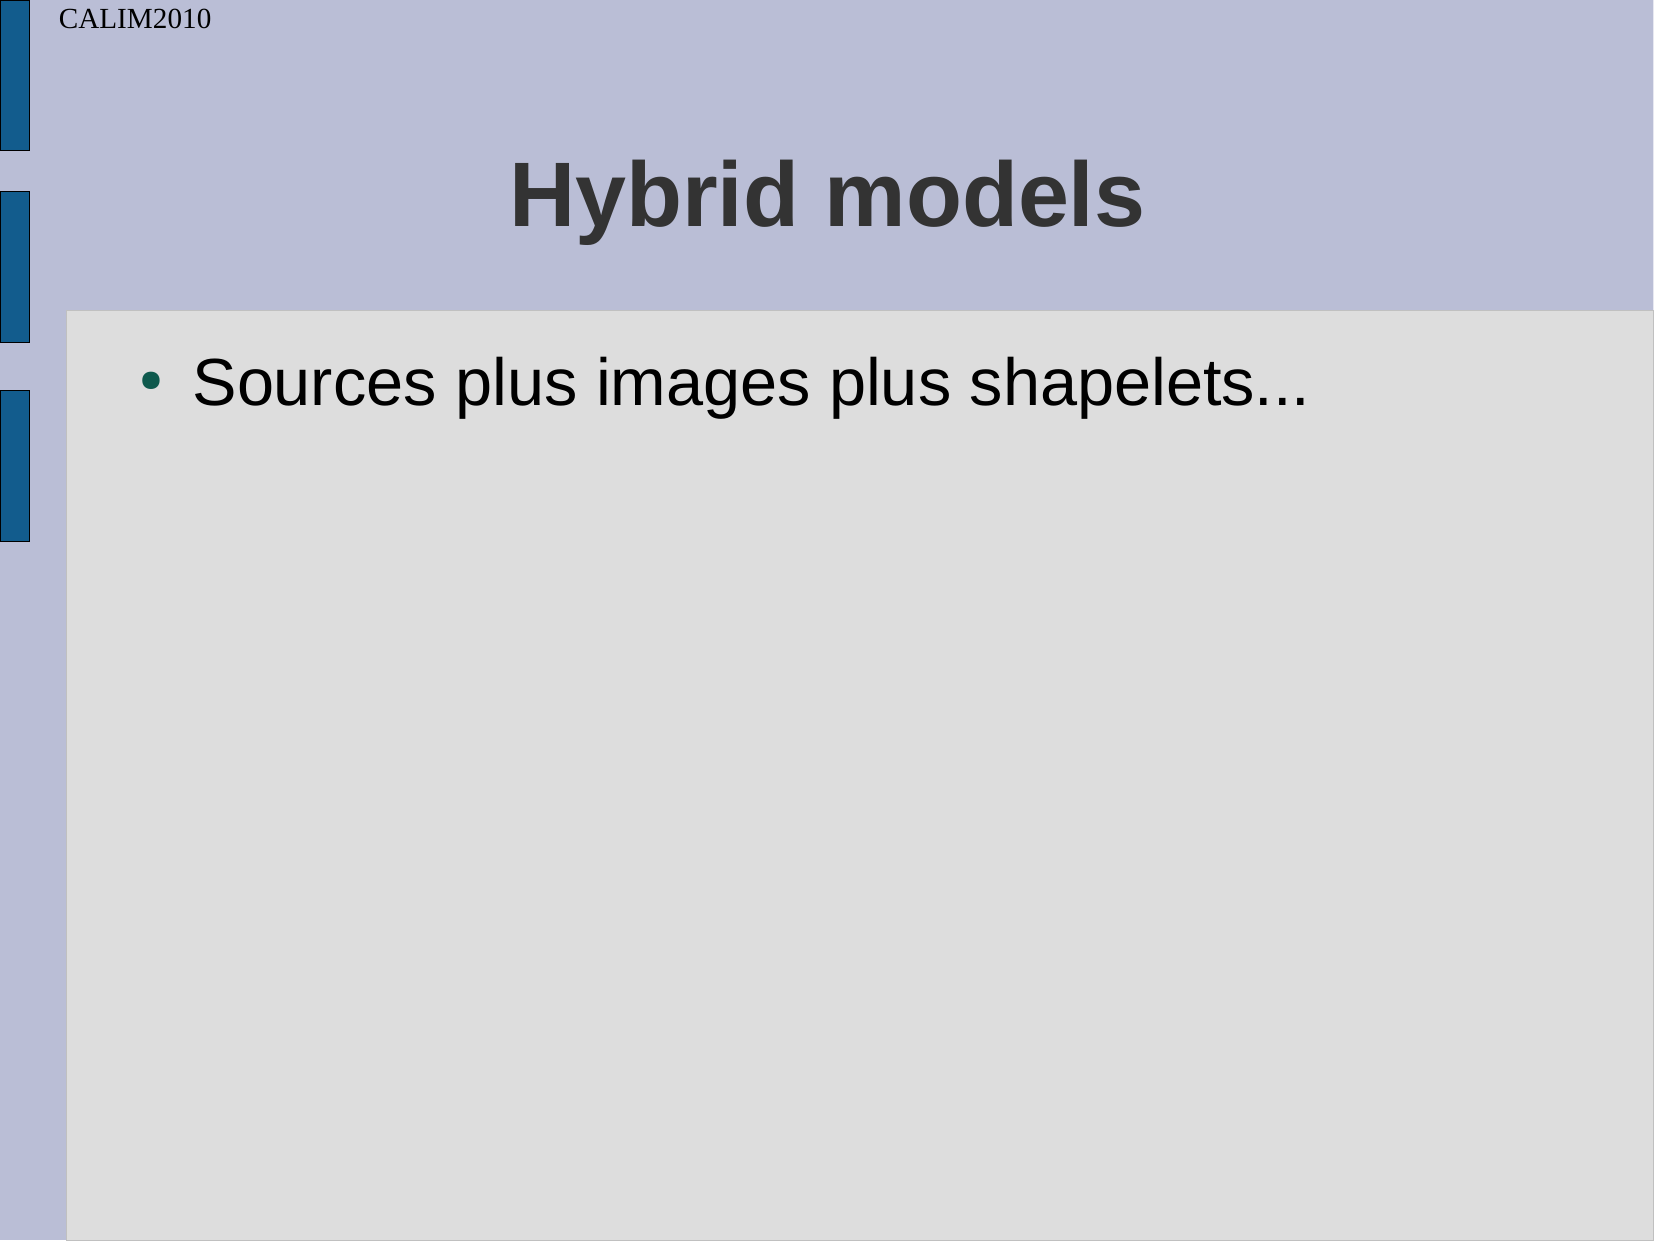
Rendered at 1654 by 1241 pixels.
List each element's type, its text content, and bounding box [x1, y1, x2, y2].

list Sources plus images plus shapelets... [121, 344, 1534, 1149]
title Hybrid models [121, 98, 1534, 291]
